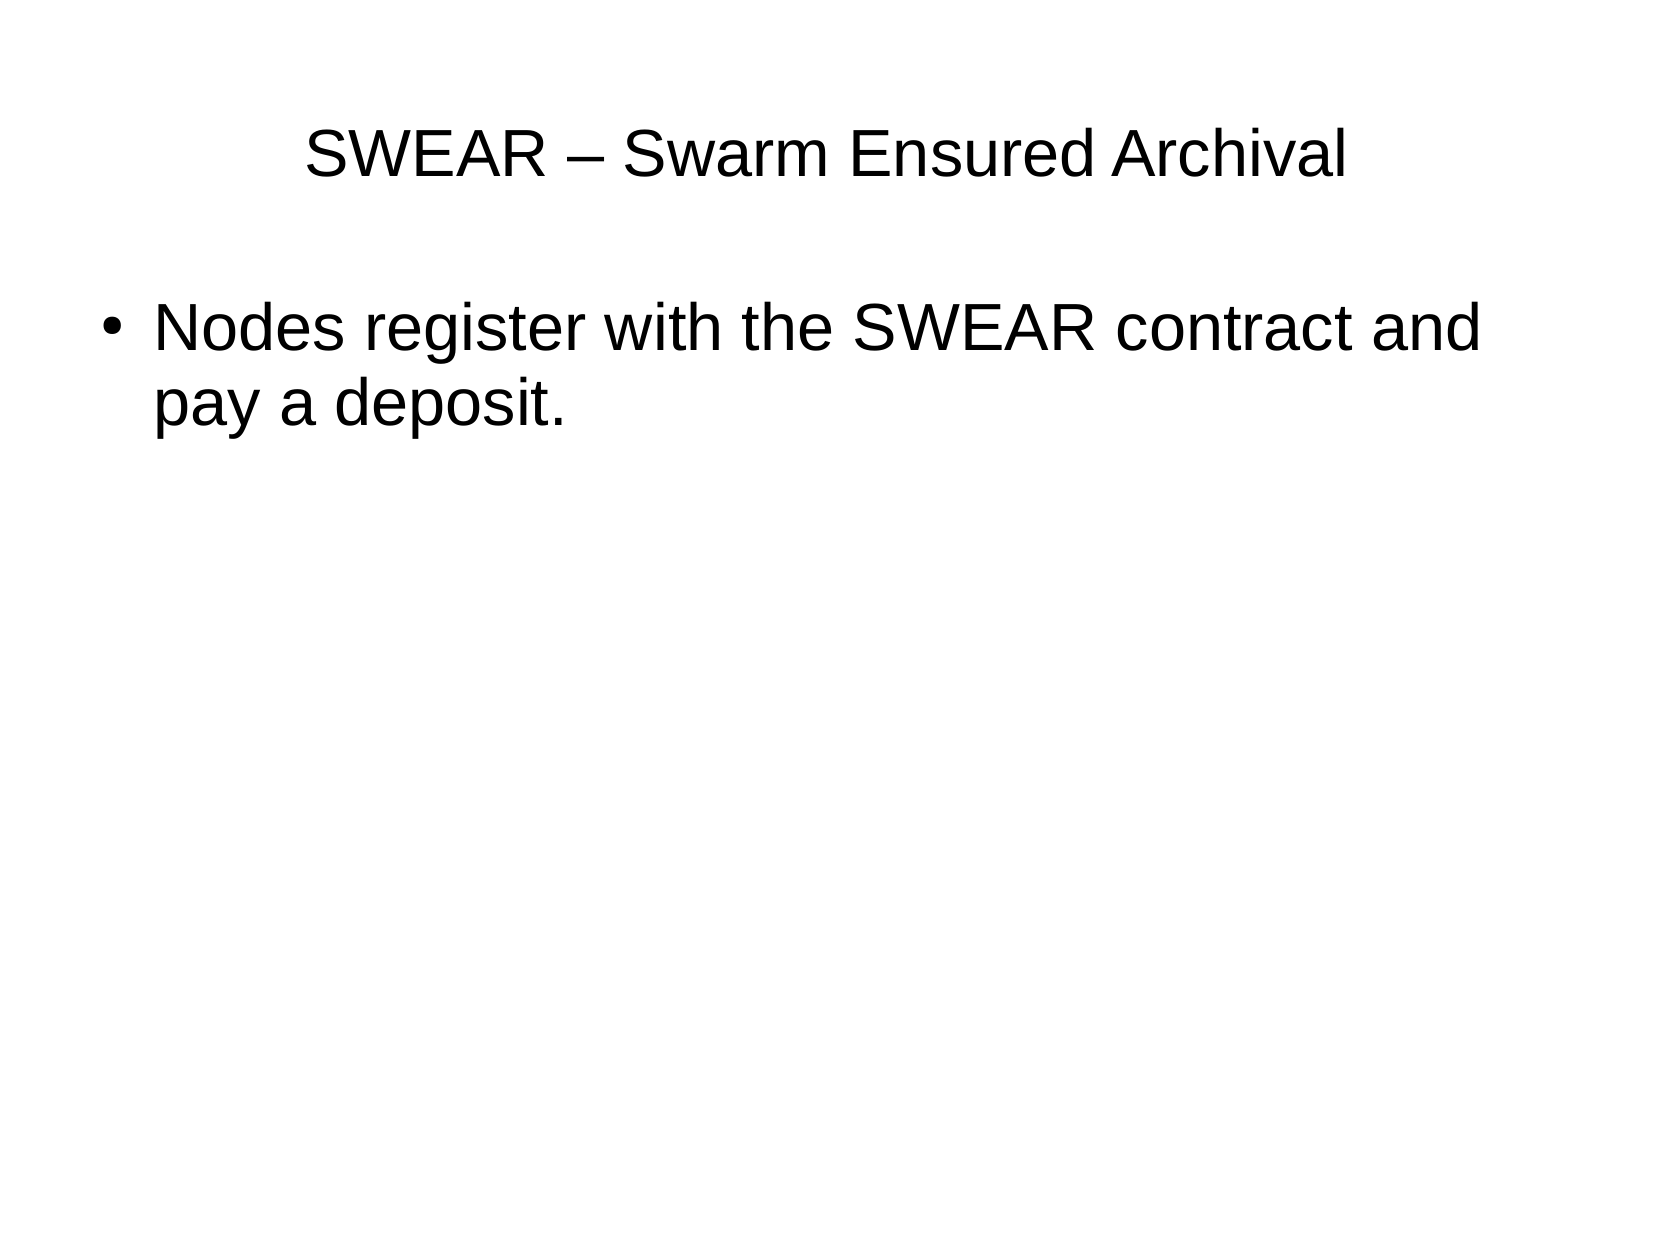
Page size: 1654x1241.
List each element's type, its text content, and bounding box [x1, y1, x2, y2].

list Nodes register with the SWEAR contract and pay a deposit. [82, 290, 1571, 1010]
title SWEAR – Swarm Ensured Archival [82, 49, 1571, 257]
